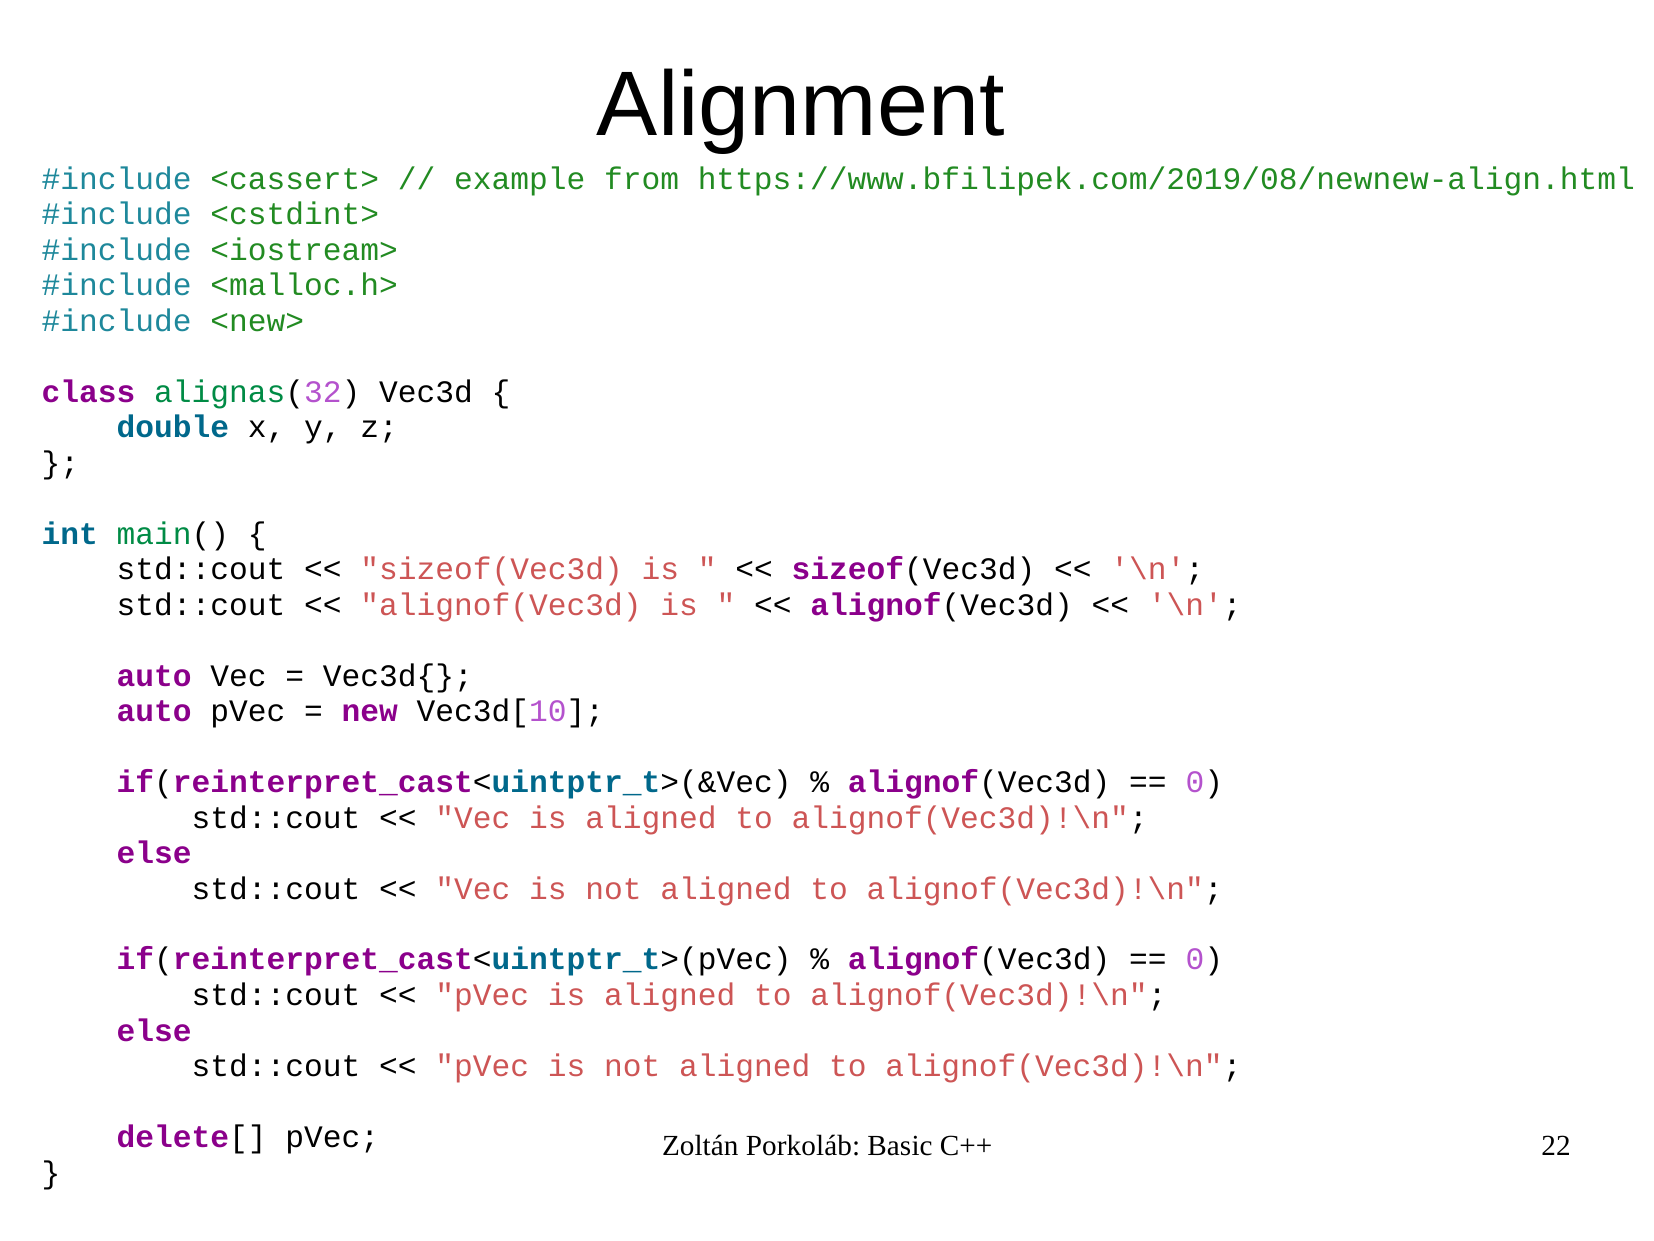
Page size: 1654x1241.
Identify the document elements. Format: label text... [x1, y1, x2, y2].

text_box #include <cassert> // example from https://www.bfilipek.com/2019/08/newnew-align.html #include <cstdint> #include <iostream> #include <malloc.h> #include <new> class alignas(32) Vec3d { double x, y, z; }; int main() { std::cout << "sizeof(Vec3d) is " << sizeof(Vec3d) << '\n'; std::cout << "alignof(Vec3d) is " << alignof(Vec3d) << '\n'; auto Vec = Vec3d{}; auto pVec = new Vec3d[10]; if(reinterpret_cast<uintptr_t>(&Vec) % alignof(Vec3d) == 0) std::cout << "Vec is aligned to alignof(Vec3d)!\n"; else std::cout << "Vec is not aligned to alignof(Vec3d)!\n"; if(reinterpret_cast<uintptr_t>(pVec) % alignof(Vec3d) == 0) std::cout << "pVec is aligned to alignof(Vec3d)!\n"; else std::cout << "pVec is not aligned to alignof(Vec3d)!\n"; delete[] pVec; } [26, 155, 1654, 1236]
title Alignment [56, 0, 1546, 155]
